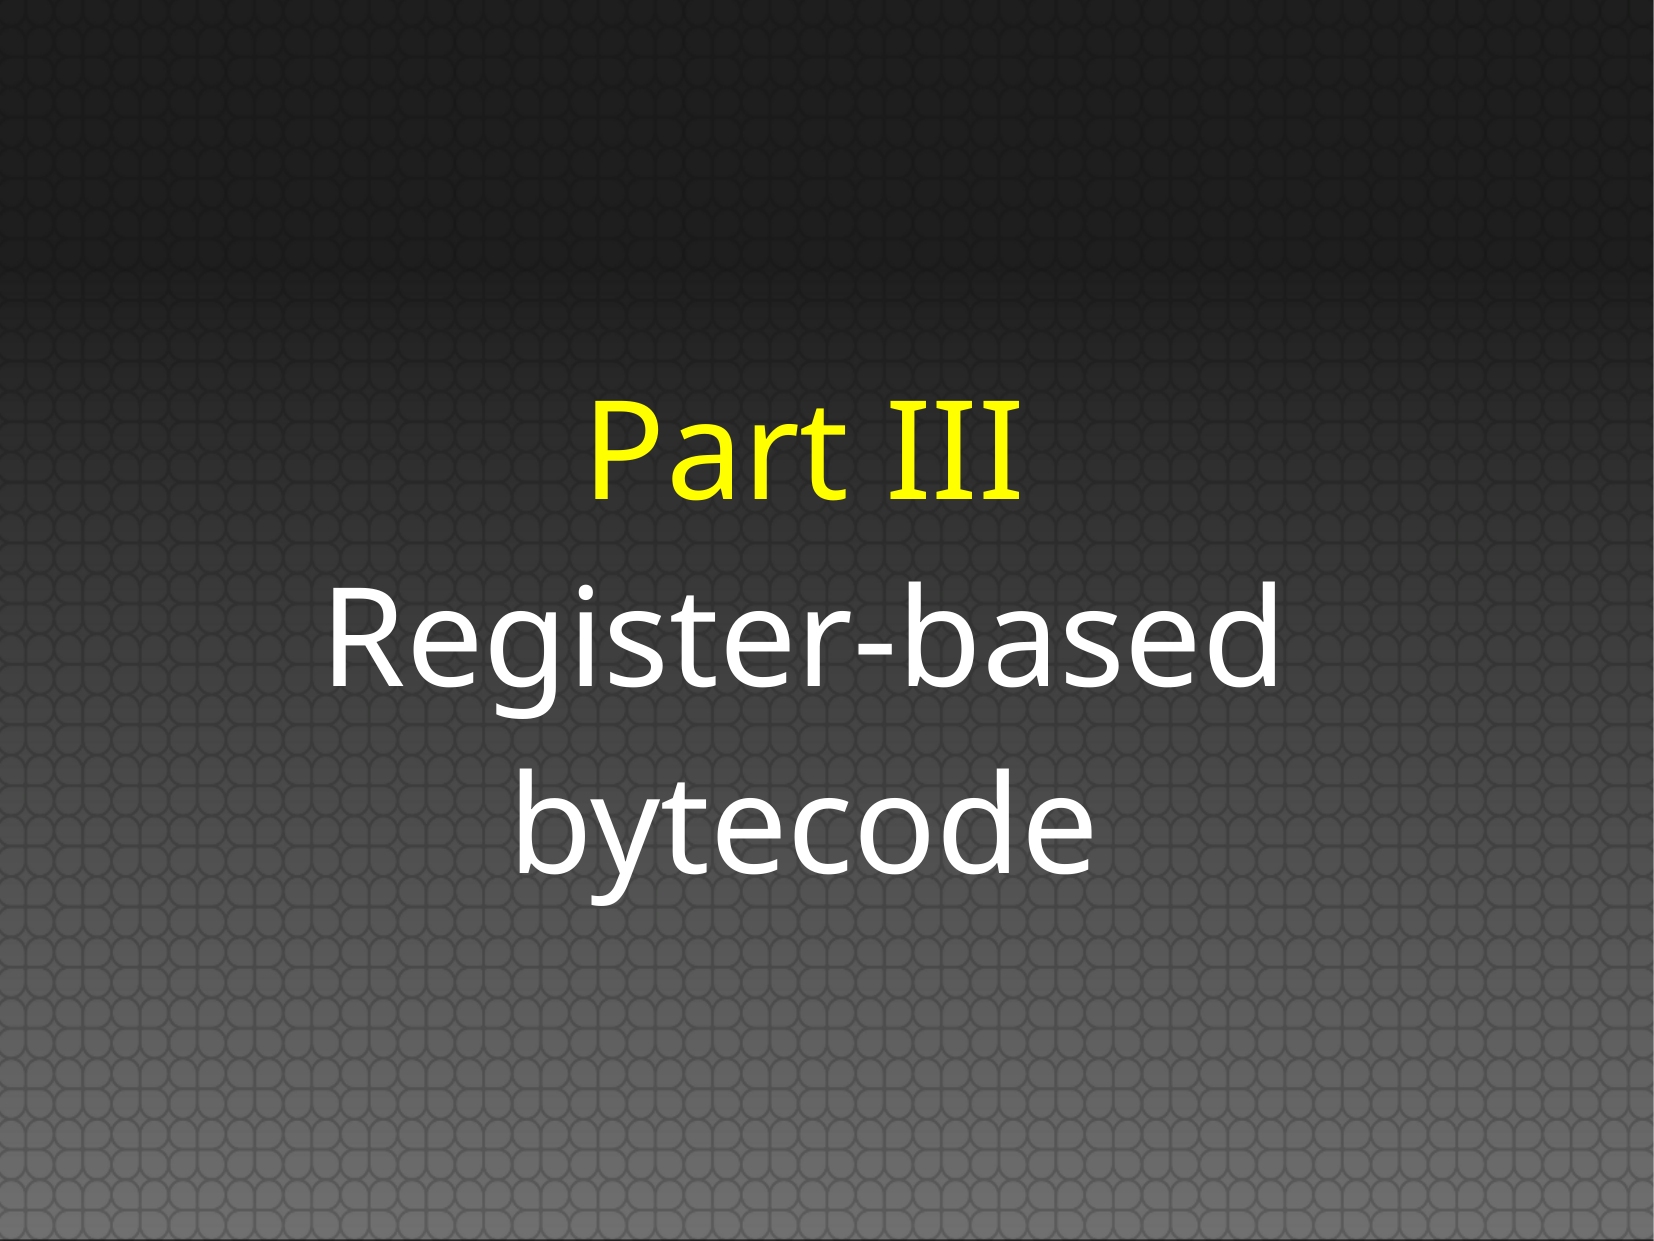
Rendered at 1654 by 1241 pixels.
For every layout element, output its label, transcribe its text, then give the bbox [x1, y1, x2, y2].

text_box Part III Register-based bytecode [71, 344, 1537, 850]
picture [0, 0, 1654, 1241]
